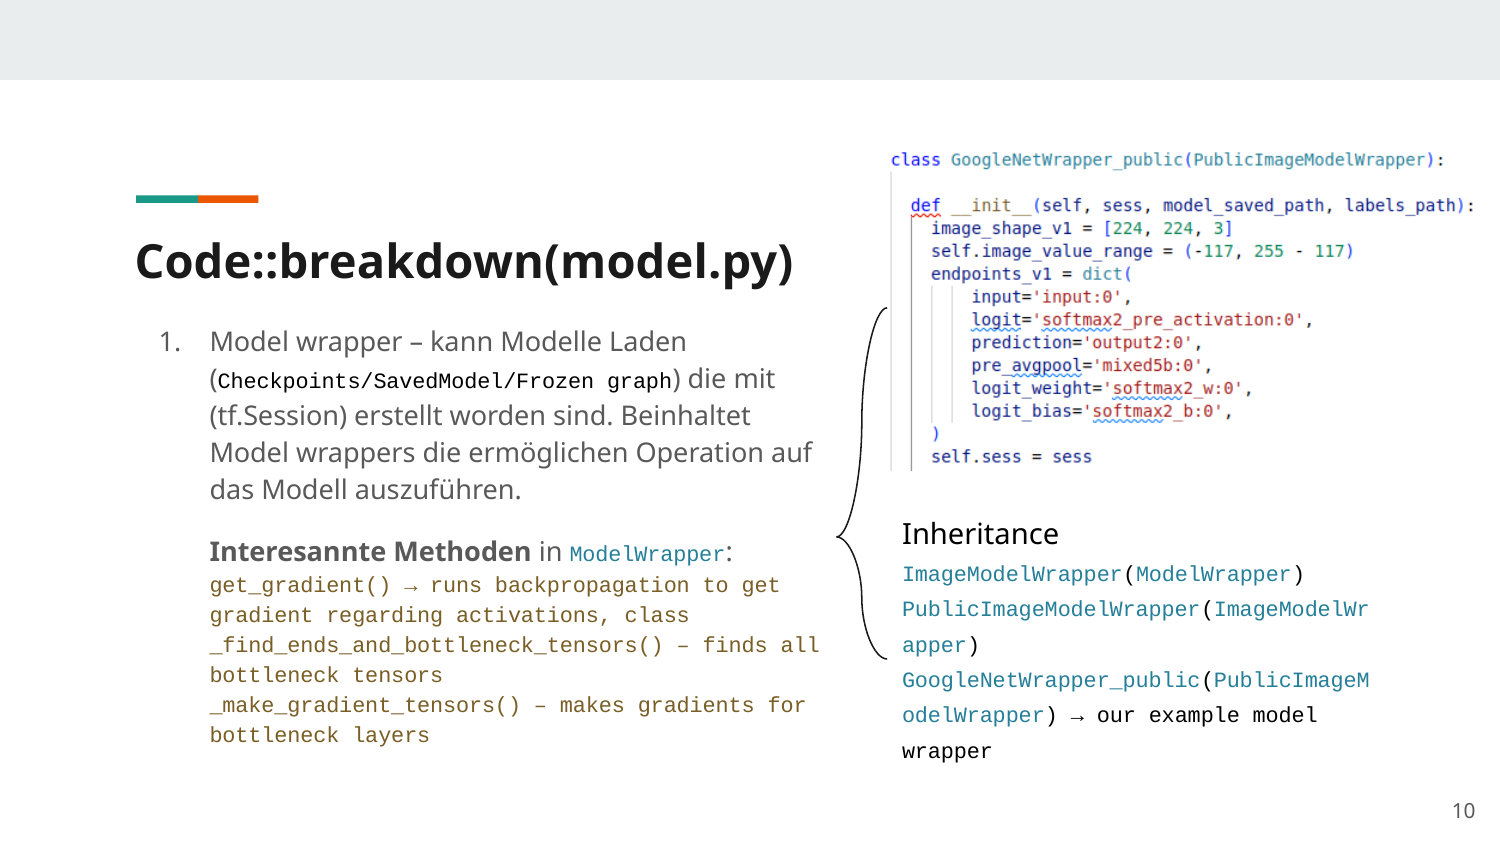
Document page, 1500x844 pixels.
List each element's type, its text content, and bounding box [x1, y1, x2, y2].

text_box Inheritance ImageModelWrapper(ModelWrapper) PublicImageModelWrapper(ImageModelWrapper) GoogleNetWrapper_public(PublicImageModelWrapper) → our example model wrapper [887, 500, 1392, 813]
picture [887, 144, 1476, 471]
title Code::breakdown(model.py) [119, 216, 828, 304]
slide_number <number> [1400, 779, 1491, 844]
list Model wrapper – kann Modelle Laden (Checkpoints/SavedModel/Frozen graph) die mit (tf.Session) erstellt worden sind. Beinhaltet Model wrappers die ermöglichen Operation auf das Modell auszuführen. Interesannte Methoden in ModelWrapper: get_gradient() → runs backpropagation to get gradient regarding activations, class _find_ends_and_bottleneck_tensors() – finds all bottleneck tensors _make_gradient_tensors() – makes gradients for bottleneck layers [119, 304, 837, 770]
